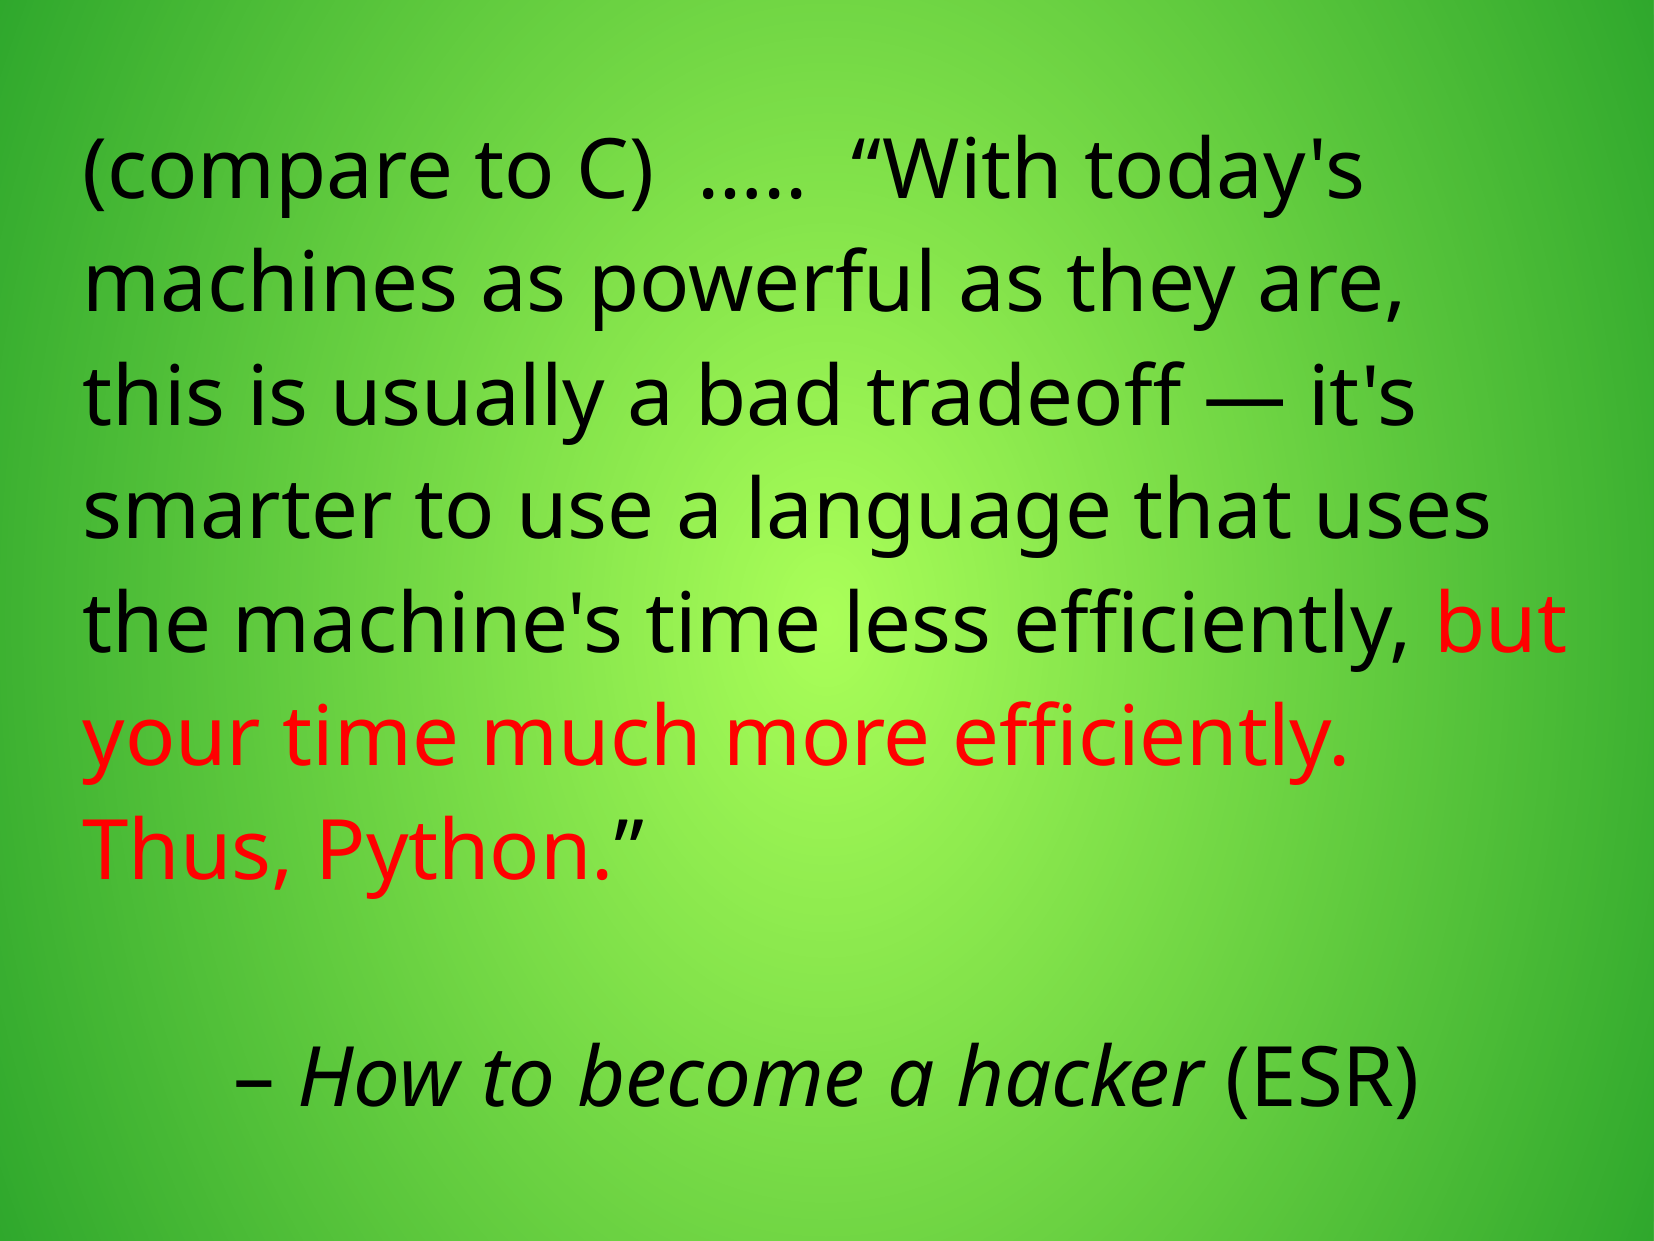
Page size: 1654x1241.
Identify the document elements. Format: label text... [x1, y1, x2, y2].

subtitle (compare to C) ….. “With today's machines as powerful as they are, this is usually a bad tradeoff — it's smarter to use a language that uses the machine's time less efficiently, but your time much more efficiently. Thus, Python.” – How to become a hacker (ESR) [82, 140, 1571, 1101]
